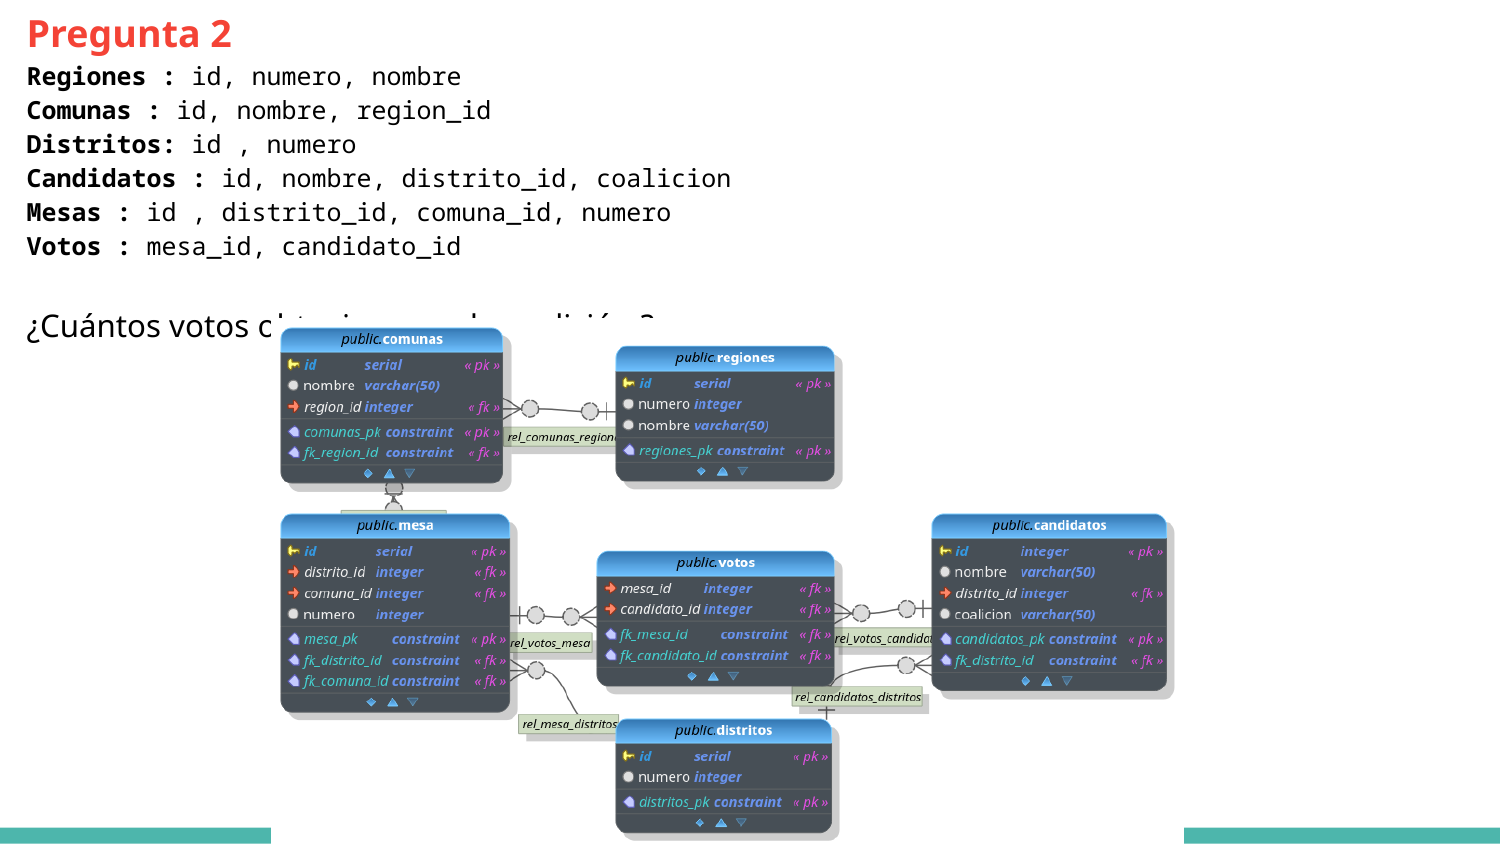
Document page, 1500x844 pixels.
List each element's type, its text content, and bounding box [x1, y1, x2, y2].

text_box Pregunta 2 Regiones : id, numero, nombre Comunas : id, nombre, region_id Distritos: id , numero Candidatos : id, nombre, distrito_id, coalicion Mesas : id , distrito_id, comuna_id, numero Votos : mesa_id, candidato_id ¿Cuántos votos obtuvieron cada coalición ? [11, 0, 1465, 844]
picture [271, 318, 1184, 844]
